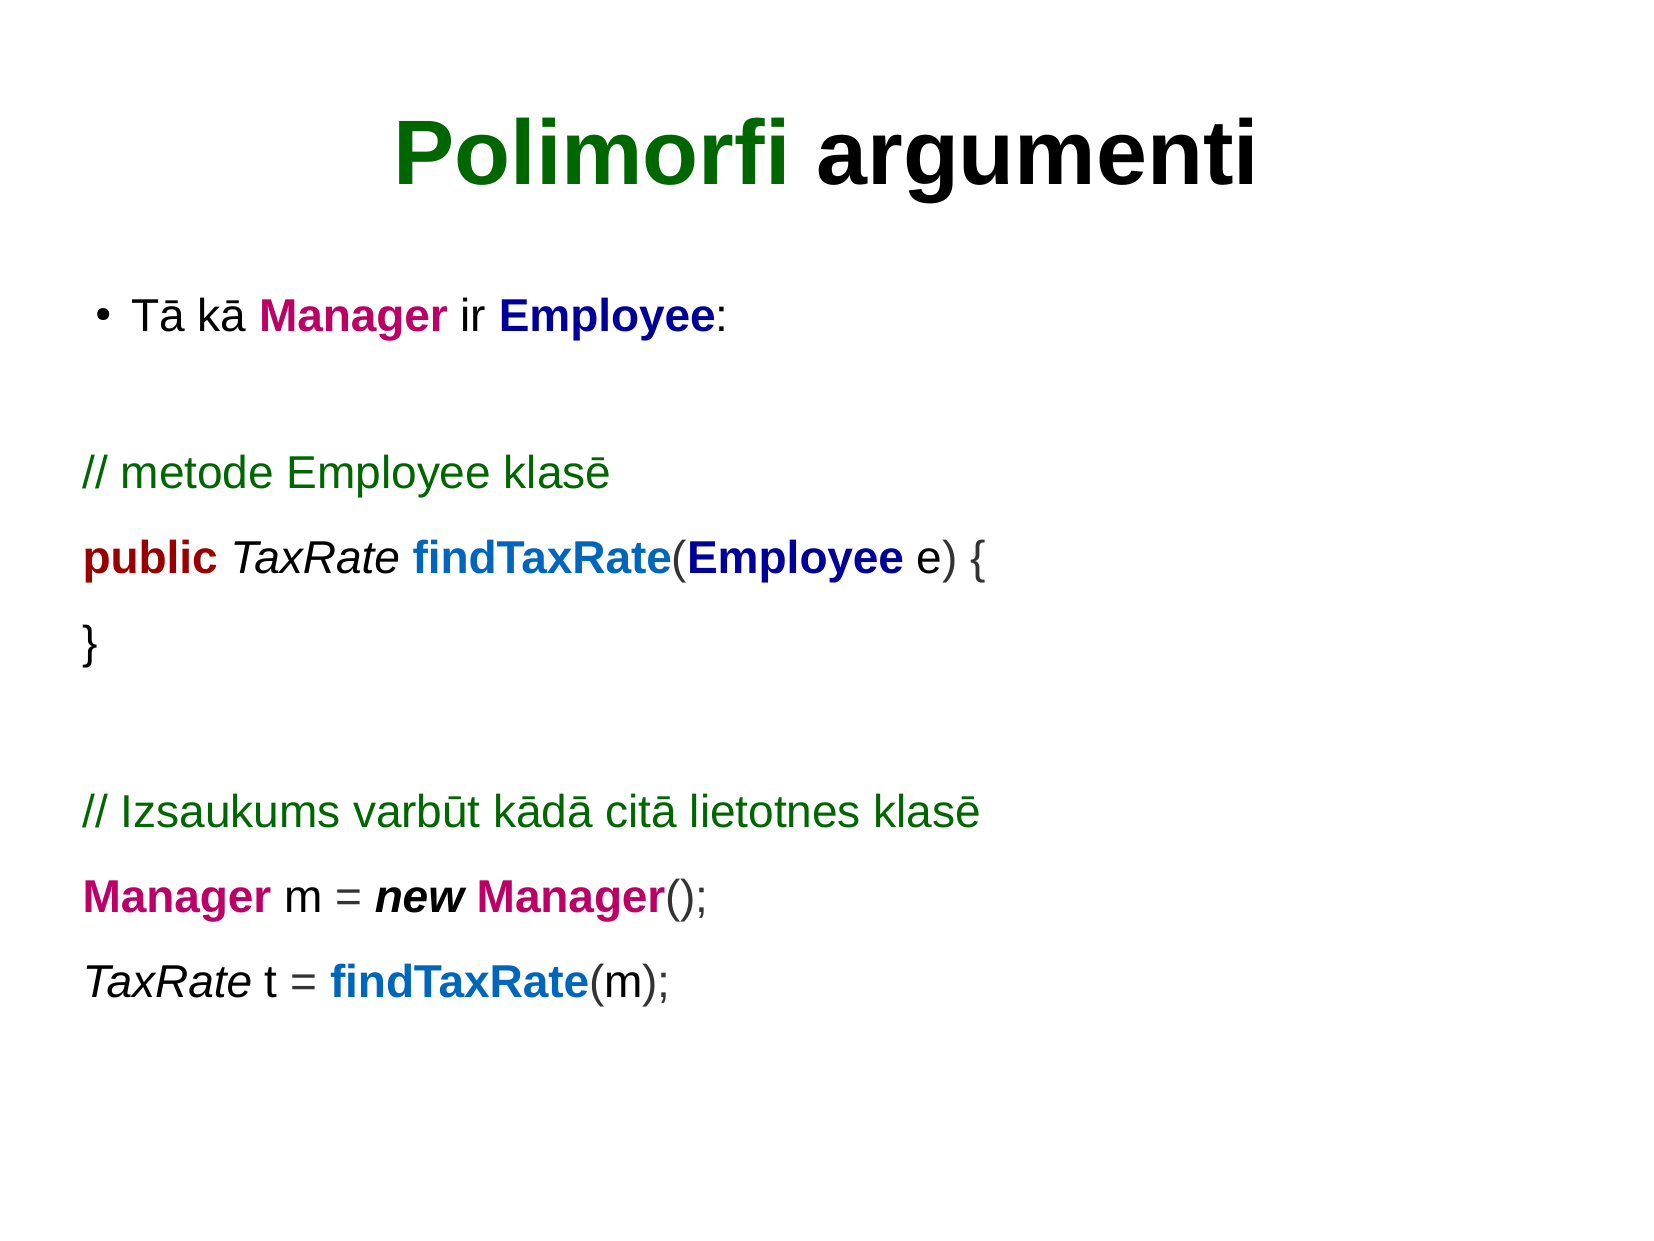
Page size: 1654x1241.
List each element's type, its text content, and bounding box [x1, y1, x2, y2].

title Polimorfi argumenti [82, 49, 1571, 257]
list Tā kā Manager ir Employee: // metode Employee klasē public TaxRate findTaxRate(Employee e) { } // Izsaukums varbūt kādā citā lietotnes klasē Manager m = new Manager(); TaxRate t = findTaxRate(m); [82, 290, 1538, 1010]
